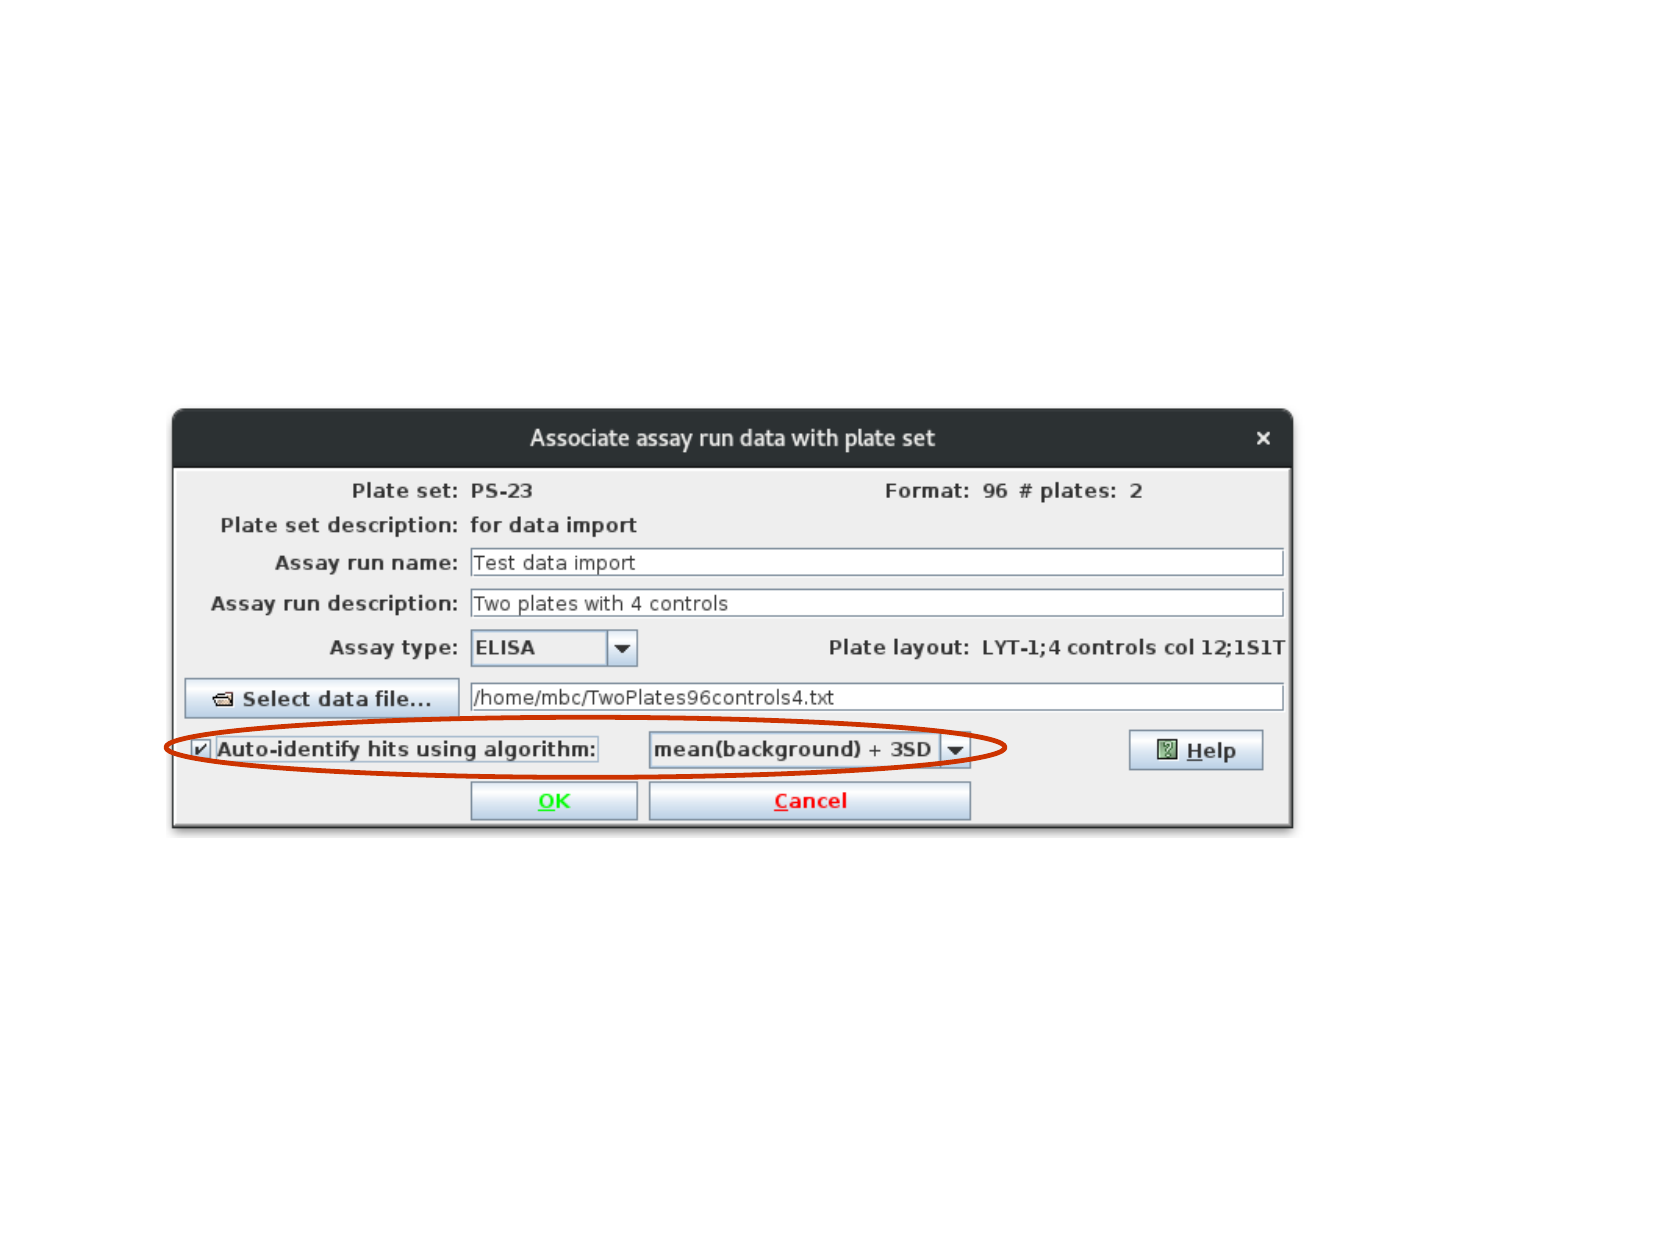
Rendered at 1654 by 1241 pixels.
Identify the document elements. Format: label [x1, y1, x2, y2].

picture [170, 720, 1001, 774]
picture [166, 404, 1306, 838]
